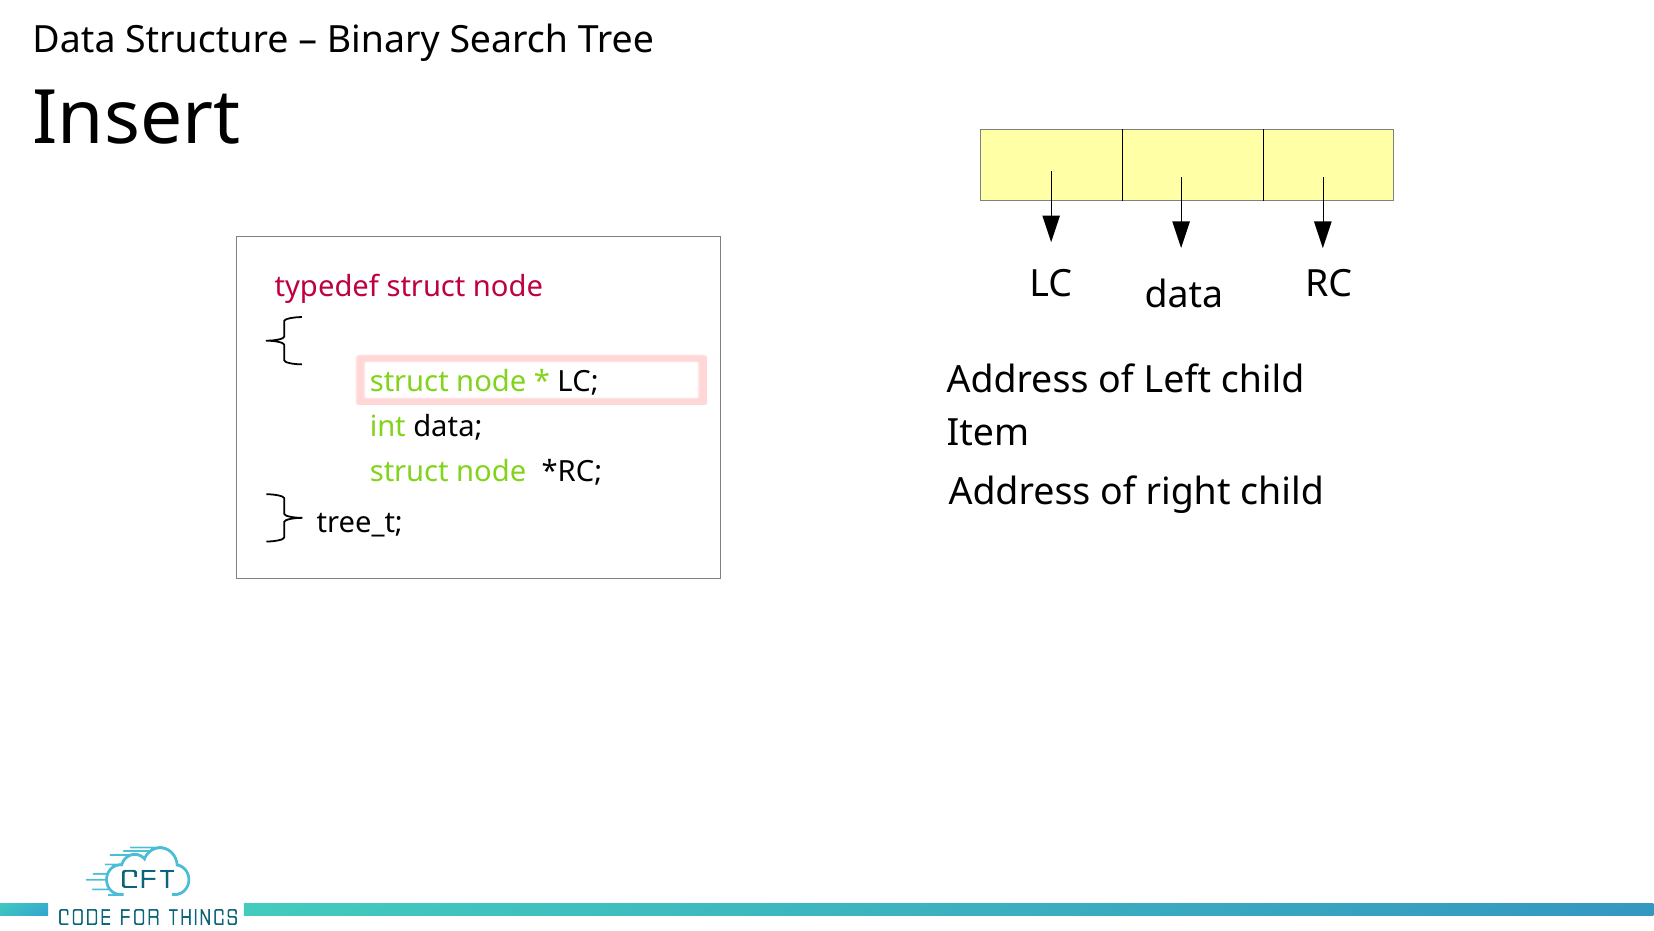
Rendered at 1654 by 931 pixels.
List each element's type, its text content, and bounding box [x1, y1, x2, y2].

text_box struct node *RC; [355, 442, 709, 492]
text_box [1264, 129, 1394, 201]
picture [59, 846, 237, 925]
text_box tree_t; [301, 494, 446, 544]
text_box [980, 129, 1122, 201]
text_box Address of right child [924, 456, 1406, 516]
text_box data [1110, 260, 1276, 319]
text_box [236, 236, 721, 579]
text_box typedef struct node [259, 258, 578, 308]
picture [355, 354, 707, 405]
text_box RC [1290, 248, 1382, 308]
text_box Item [931, 397, 1223, 456]
text_box [1123, 129, 1263, 201]
text_box Address of Left child [931, 344, 1343, 404]
title Data Structure – Binary Search Tree Insert [32, 12, 1184, 166]
text_box LC [1014, 248, 1099, 308]
text_box int data; [355, 405, 508, 442]
